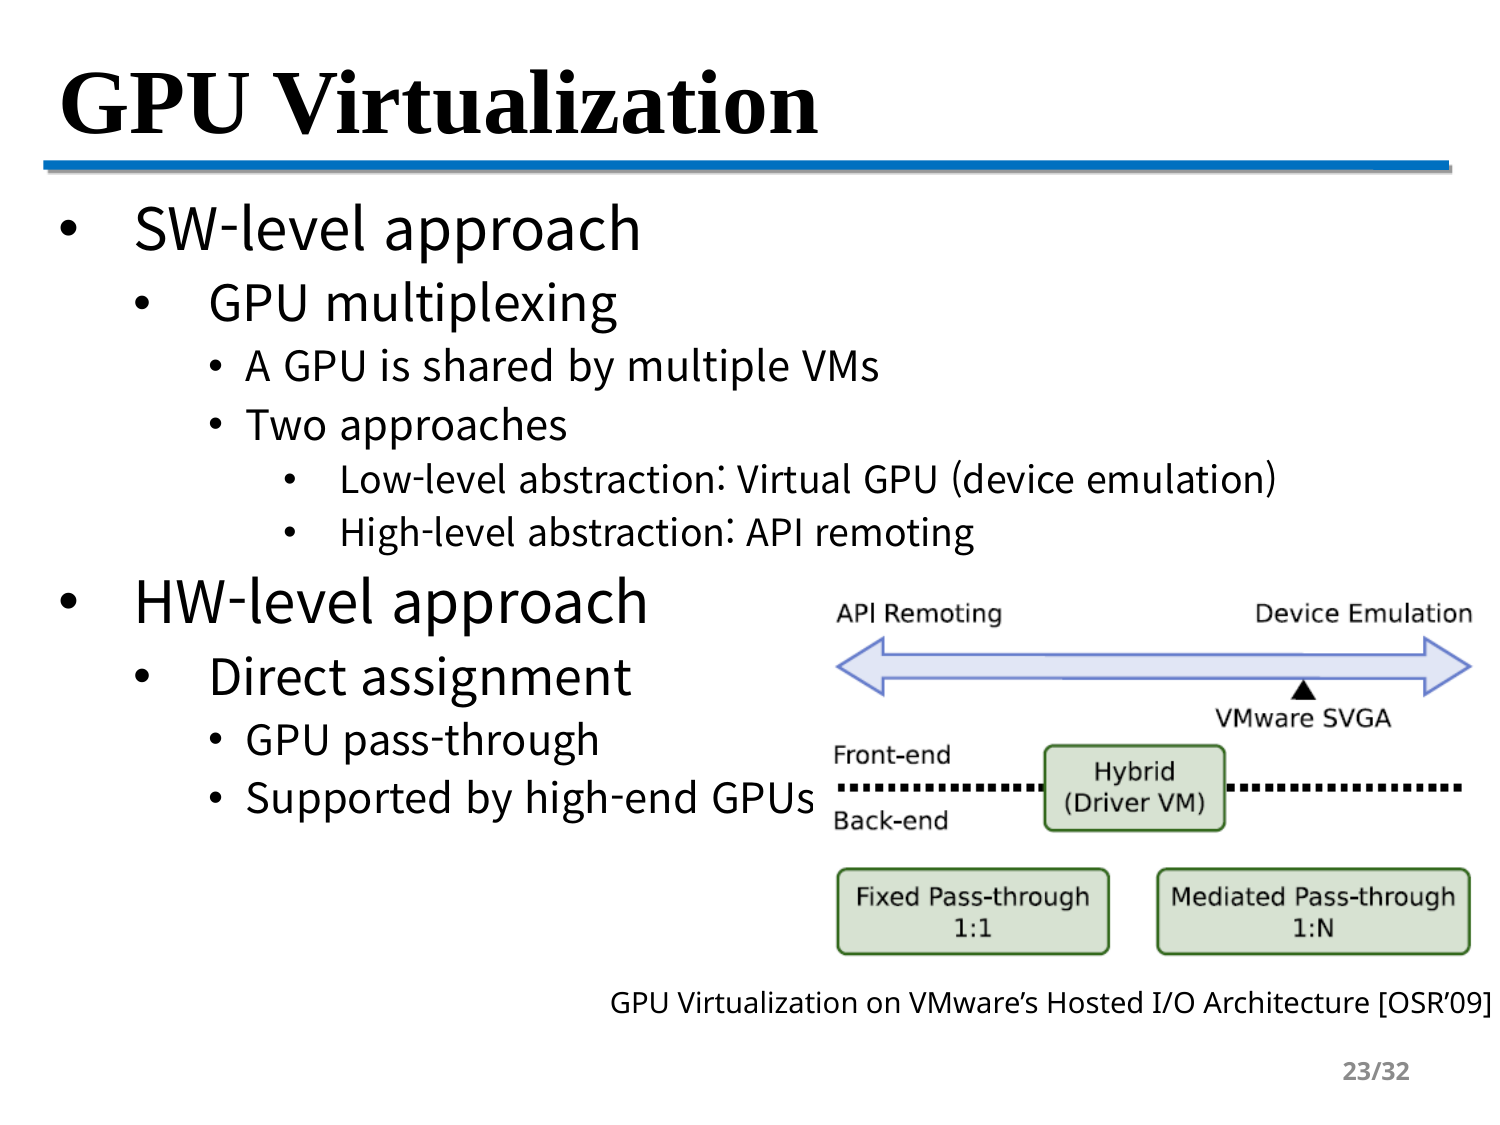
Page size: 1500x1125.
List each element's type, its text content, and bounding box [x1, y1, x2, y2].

list SW-level approach GPU multiplexing A GPU is shared by multiple VMs Two approaches Low-level abstraction: Virtual GPU (device emulation) High-level abstraction: API remoting HW-level approach Direct assignment GPU pass-through Supported by high-end GPUs [43, 184, 1449, 1012]
title GPU Virtualization [43, 21, 1449, 173]
picture [813, 583, 1487, 977]
text_box GPU Virtualization on VMware’s Hosted I/O Architecture [OSR’09] [595, 977, 1500, 1027]
slide_number <number>/32 [1074, 1042, 1425, 1103]
